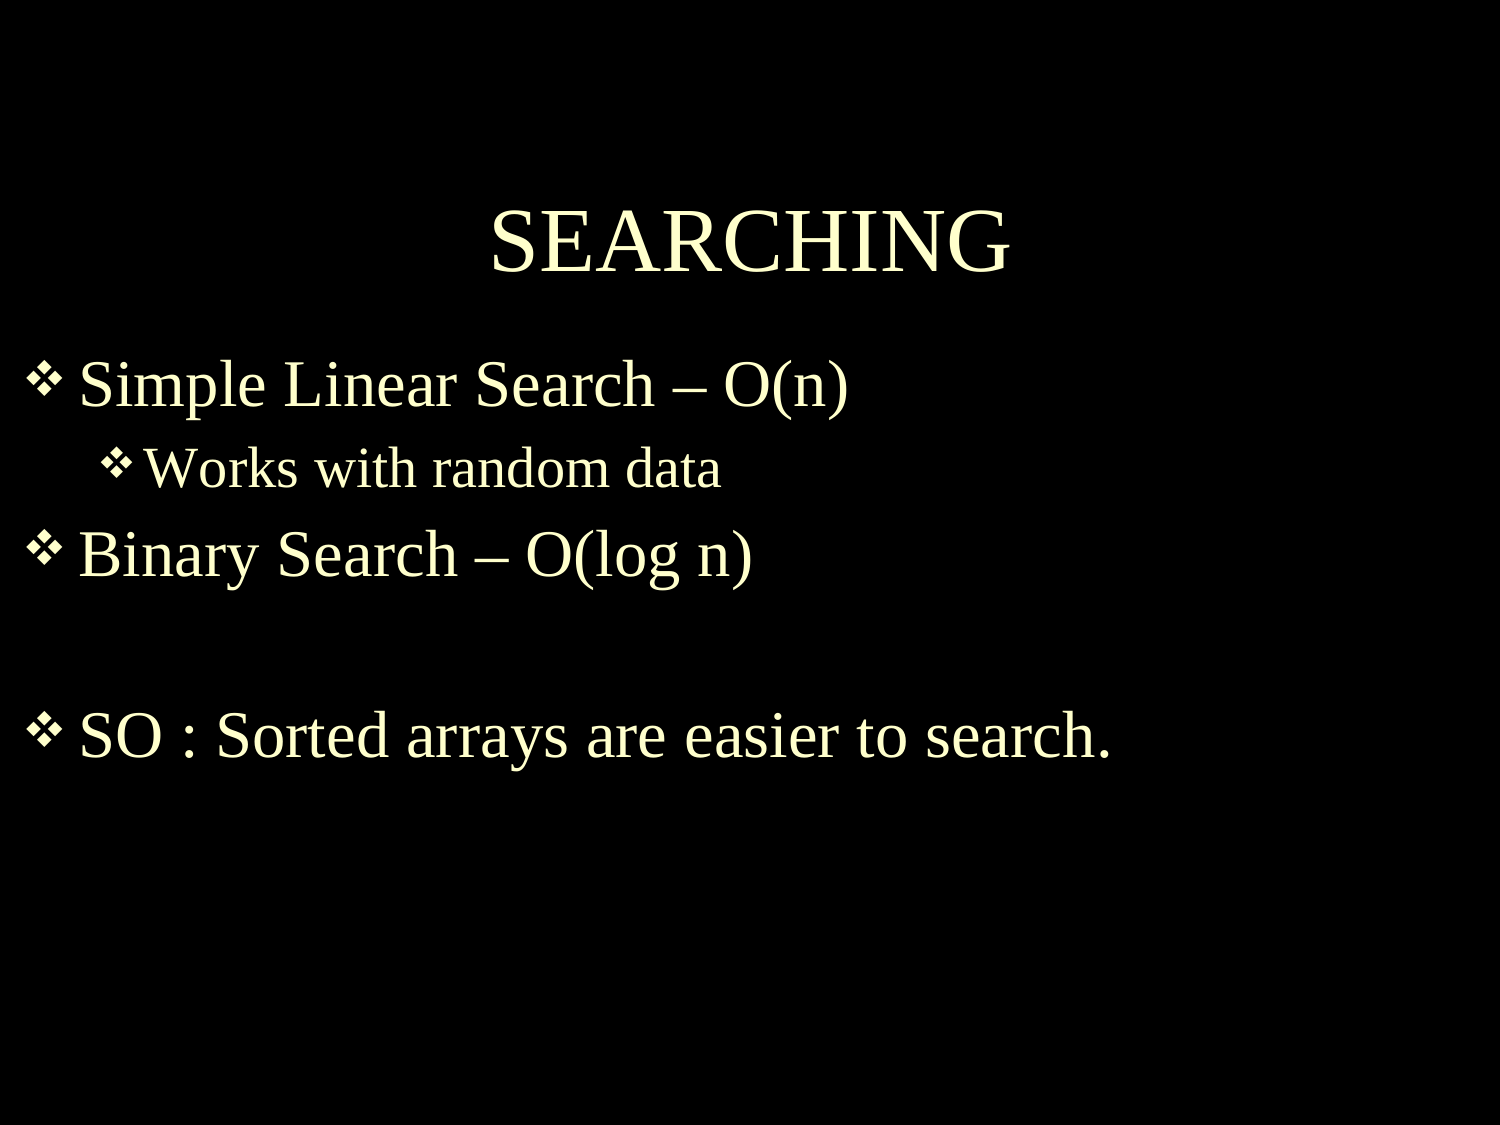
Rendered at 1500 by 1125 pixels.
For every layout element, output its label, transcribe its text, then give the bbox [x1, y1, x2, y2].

list Simple Linear Search – O(n) Works with random data Binary Search – O(log n) SO : Sorted arrays are easier to search. [22, 347, 1482, 1000]
title SEARCHING [22, 145, 1480, 336]
